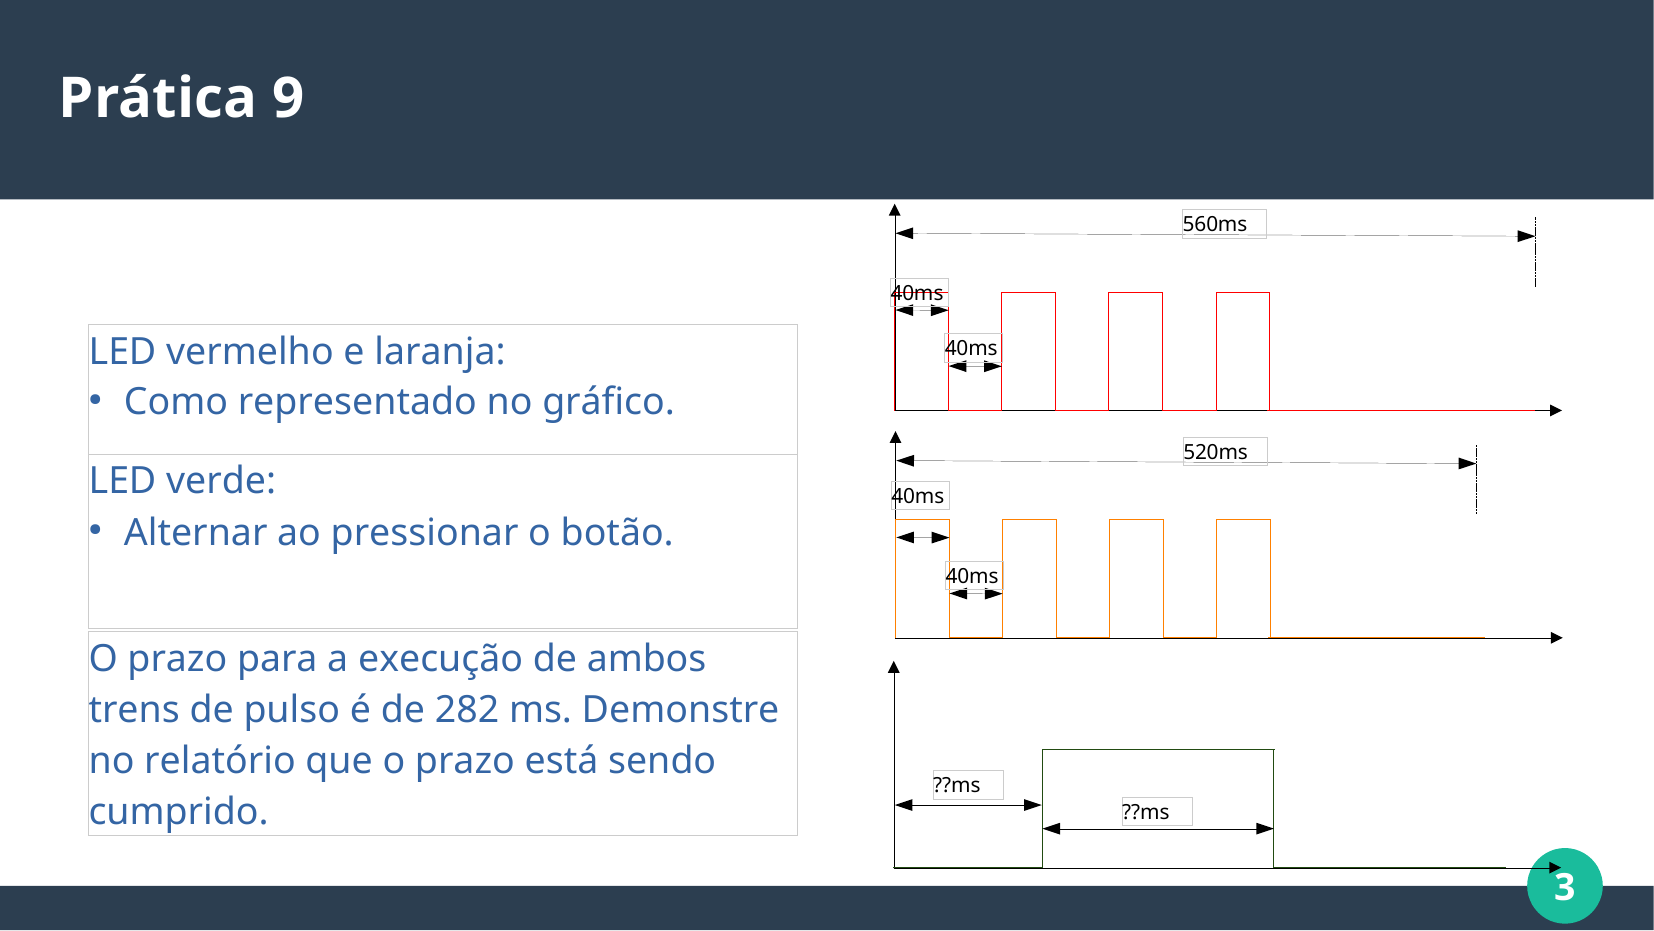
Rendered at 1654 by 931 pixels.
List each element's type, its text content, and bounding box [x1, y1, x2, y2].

text_box 560ms [1182, 209, 1267, 235]
text_box 40ms [891, 481, 950, 506]
text_box 40ms [890, 278, 949, 303]
text_box ??ms [933, 770, 1004, 796]
text_box ??ms [1122, 797, 1193, 822]
text_box O prazo para a execução de ambos trens de pulso é de 282 ms. Demonstre no relatório que o prazo está sendo cumprido. [88, 631, 798, 806]
text_box LED verde: Alternar ao pressionar o botão. [88, 454, 798, 629]
text_box 520ms [1183, 437, 1268, 462]
text_box 40ms [944, 333, 1003, 358]
text_box LED vermelho e laranja: Como representado no gráfico. [88, 324, 798, 454]
text_box 40ms [945, 561, 1004, 586]
title Prática 9 [59, 37, 1595, 155]
